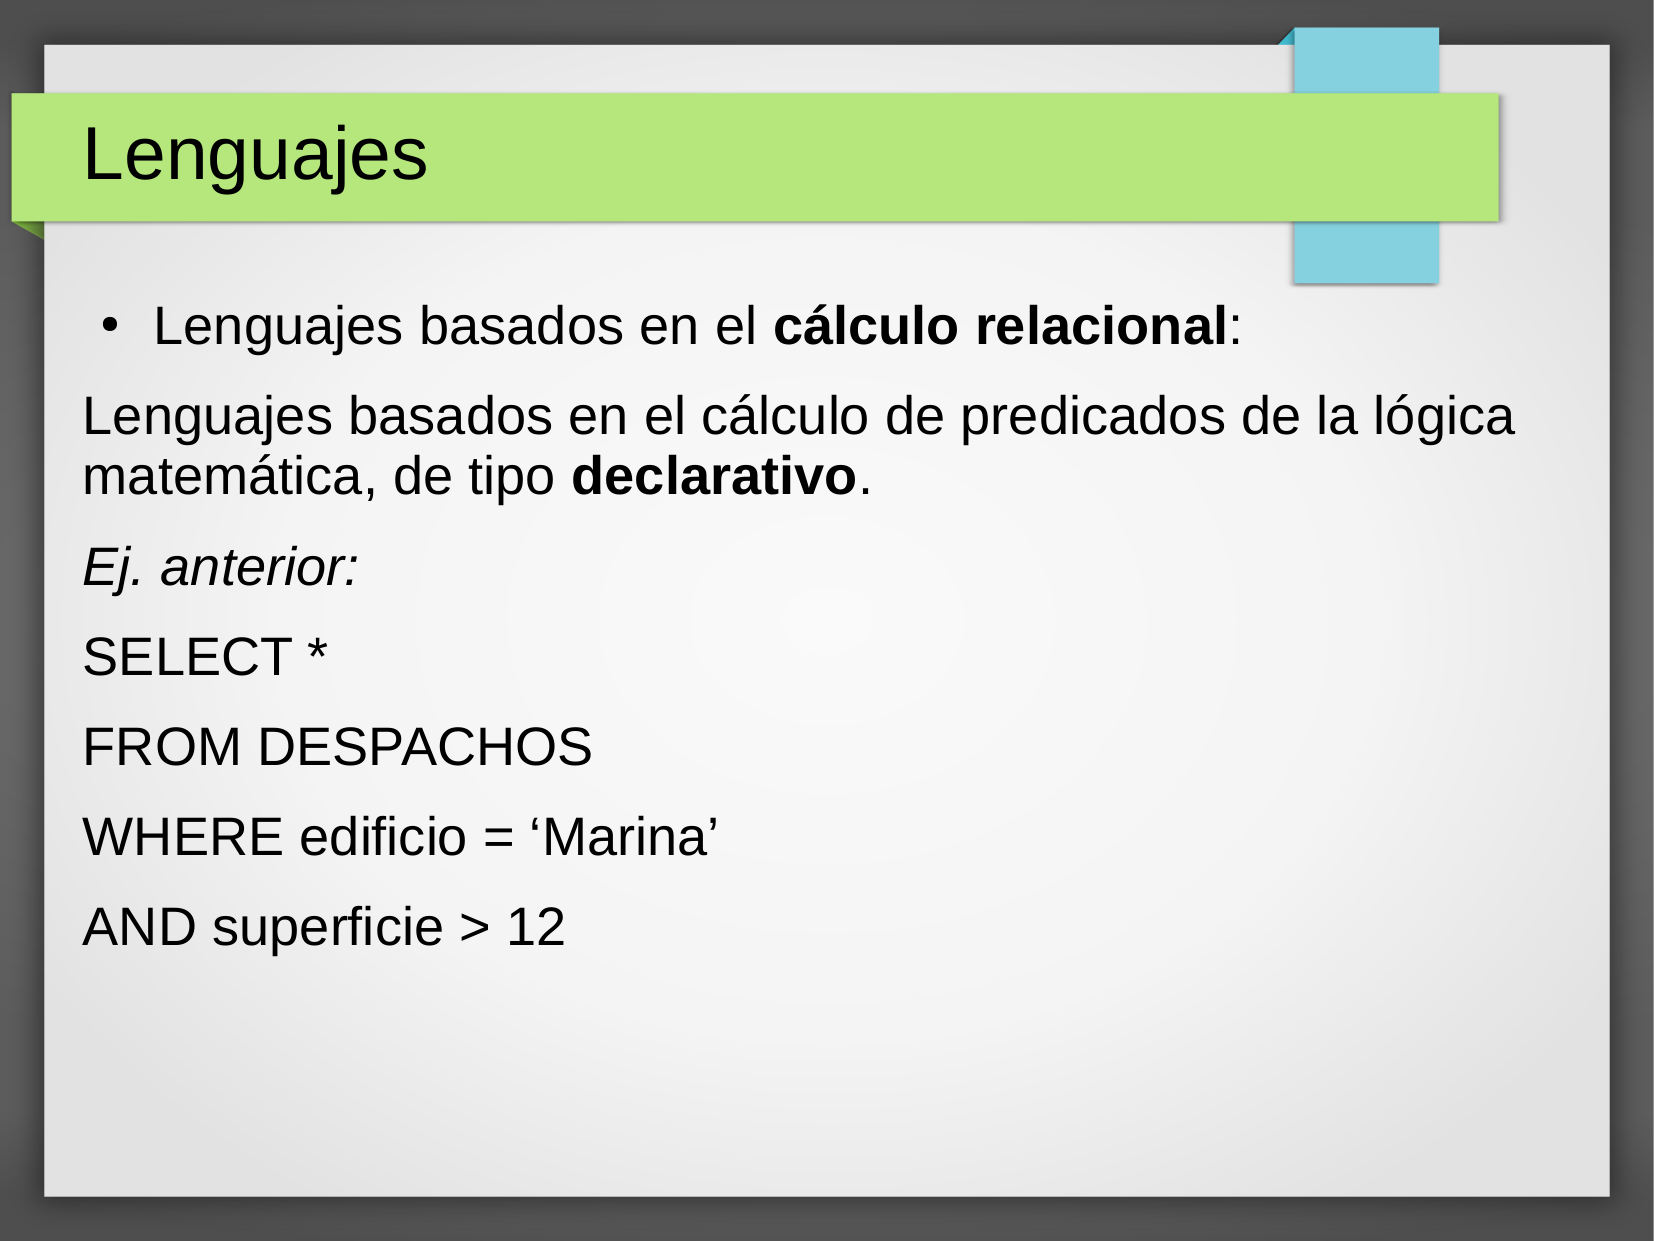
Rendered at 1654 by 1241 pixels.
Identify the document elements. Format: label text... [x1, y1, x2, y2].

title Lenguajes [82, 94, 1264, 213]
picture [0, 0, 1654, 1241]
list Lenguajes basados en el cálculo relacional: Lenguajes basados en el cálculo de predicados de la lógica matemática, de tipo declarativo. Ej. anterior: SELECT * FROM DESPACHOS WHERE edificio = ‘Marina’ AND superficie > 12 [82, 295, 1571, 1015]
